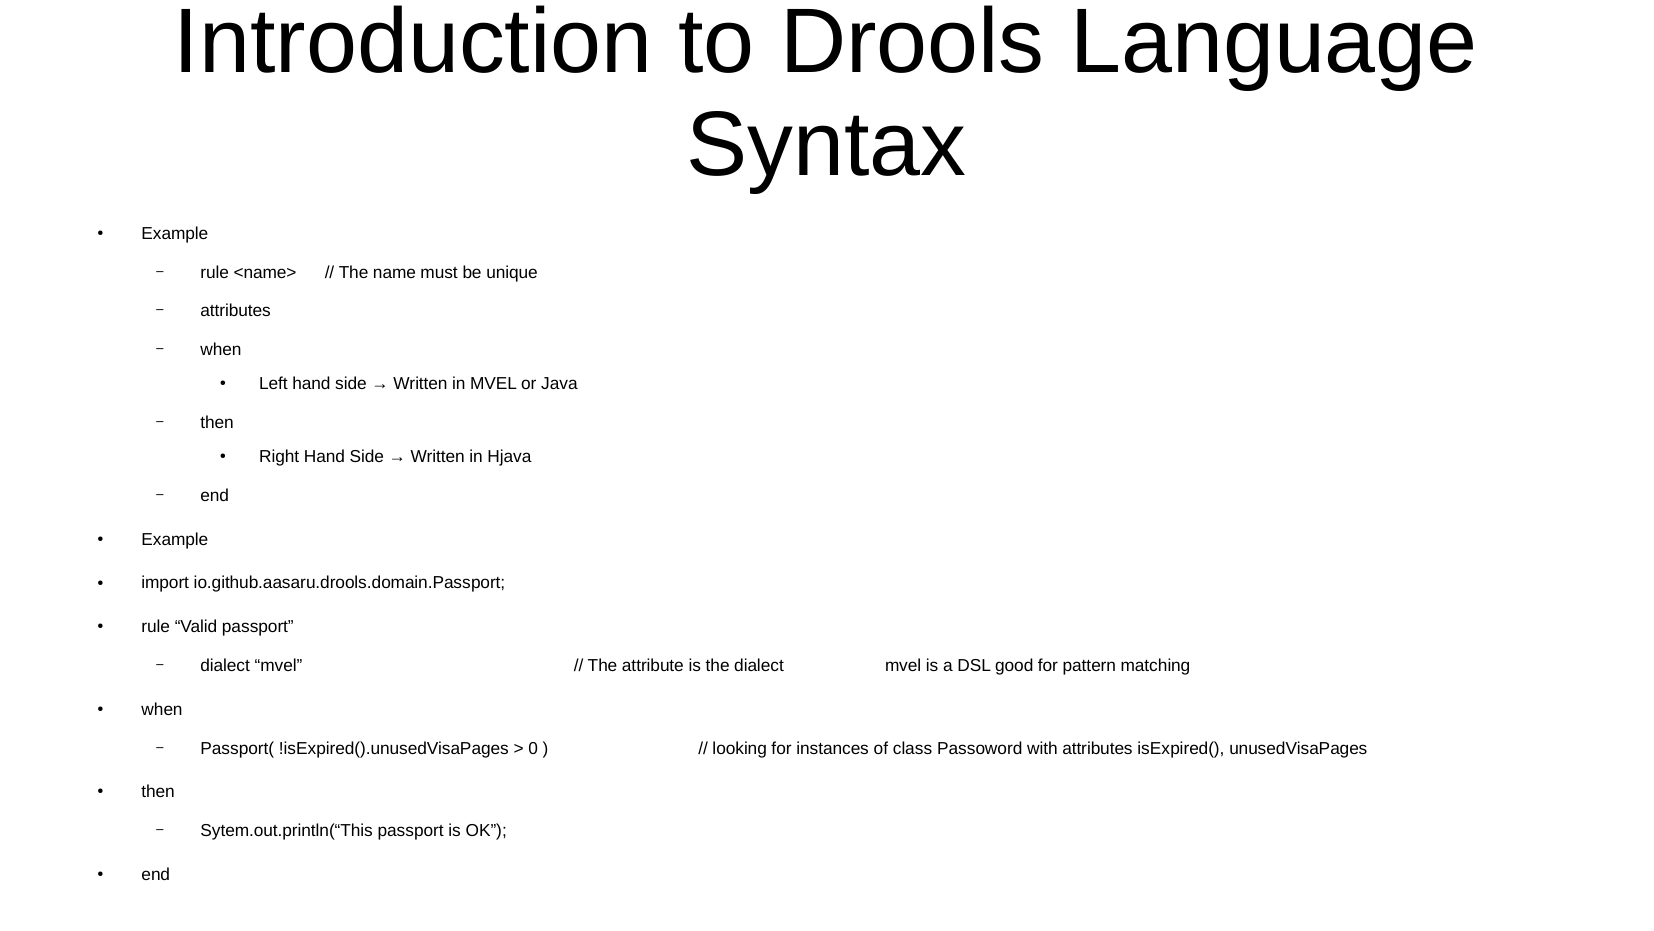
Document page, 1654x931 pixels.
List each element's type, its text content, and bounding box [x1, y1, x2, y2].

title Introduction to Drools Language Syntax [82, 0, 1571, 180]
list Example rule <name> // The name must be unique attributes when Left hand side → Written in MVEL or Java then Right Hand Side → Written in Hjava end Example import io.github.aasaru.drools.domain.Passport; rule “Valid passport” dialect “mvel” // The attribute is the dialect mvel is a DSL good for pattern matching when Passport( !isExpired().unusedVisaPages > 0 ) // looking for instances of class Passoword with attributes isExpired(), unusedVisaPages then Sytem.out.println(“This passport is OK”); end [82, 180, 1636, 886]
